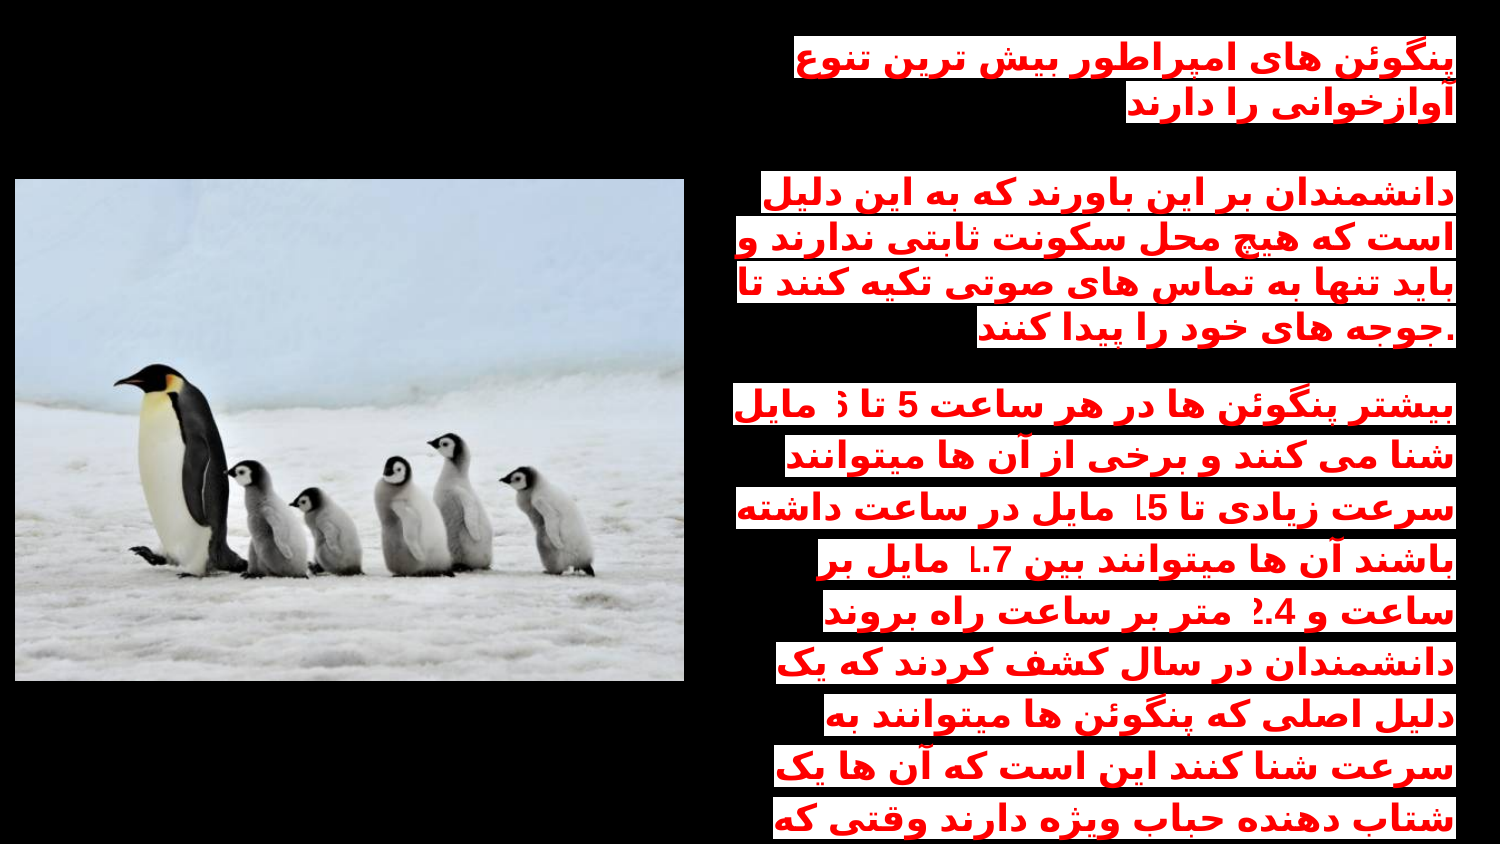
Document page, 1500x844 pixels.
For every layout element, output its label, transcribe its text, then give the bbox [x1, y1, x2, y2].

text_box پنگوئن های امپراطور بیش ترین تنوع آوازخوانی را دارند دانشمندان بر این باورند که به این دلیل است که هیچ محل سکونت ثابتی ندارند و باید تنها به تماس های صوتی تکیه کنند تا جوجه های خود را پیدا کنند. بیشتر پنگوئن ها در هر ساعت 5 تا 6 مایل شنا می کنند و برخی از آن ها میتوانند سرعت زیادی تا 15 مایل در ساعت داشته باشند آن ها میتوانند بین 1.7 مایل بر ساعت و 2.4 متر بر ساعت راه بروند دانشمندان در سال کشف کردند که یک دلیل اصلی که پنگوئن ها میتوانند به سرعت شنا کنند این است که آن ها یک شتاب دهنده حباب ویژه دارند وقتی که آنها پرهای خود را پف می کنند، حباب هایی آزاد می کنند که چگالی آب اطراف آن ها را کاهش می دهند حباب ها به عنوان روانکاری عمل می کنند که ویسکوزیته آب را کاهش می دهد [717, 18, 1482, 816]
picture [15, 179, 684, 681]
